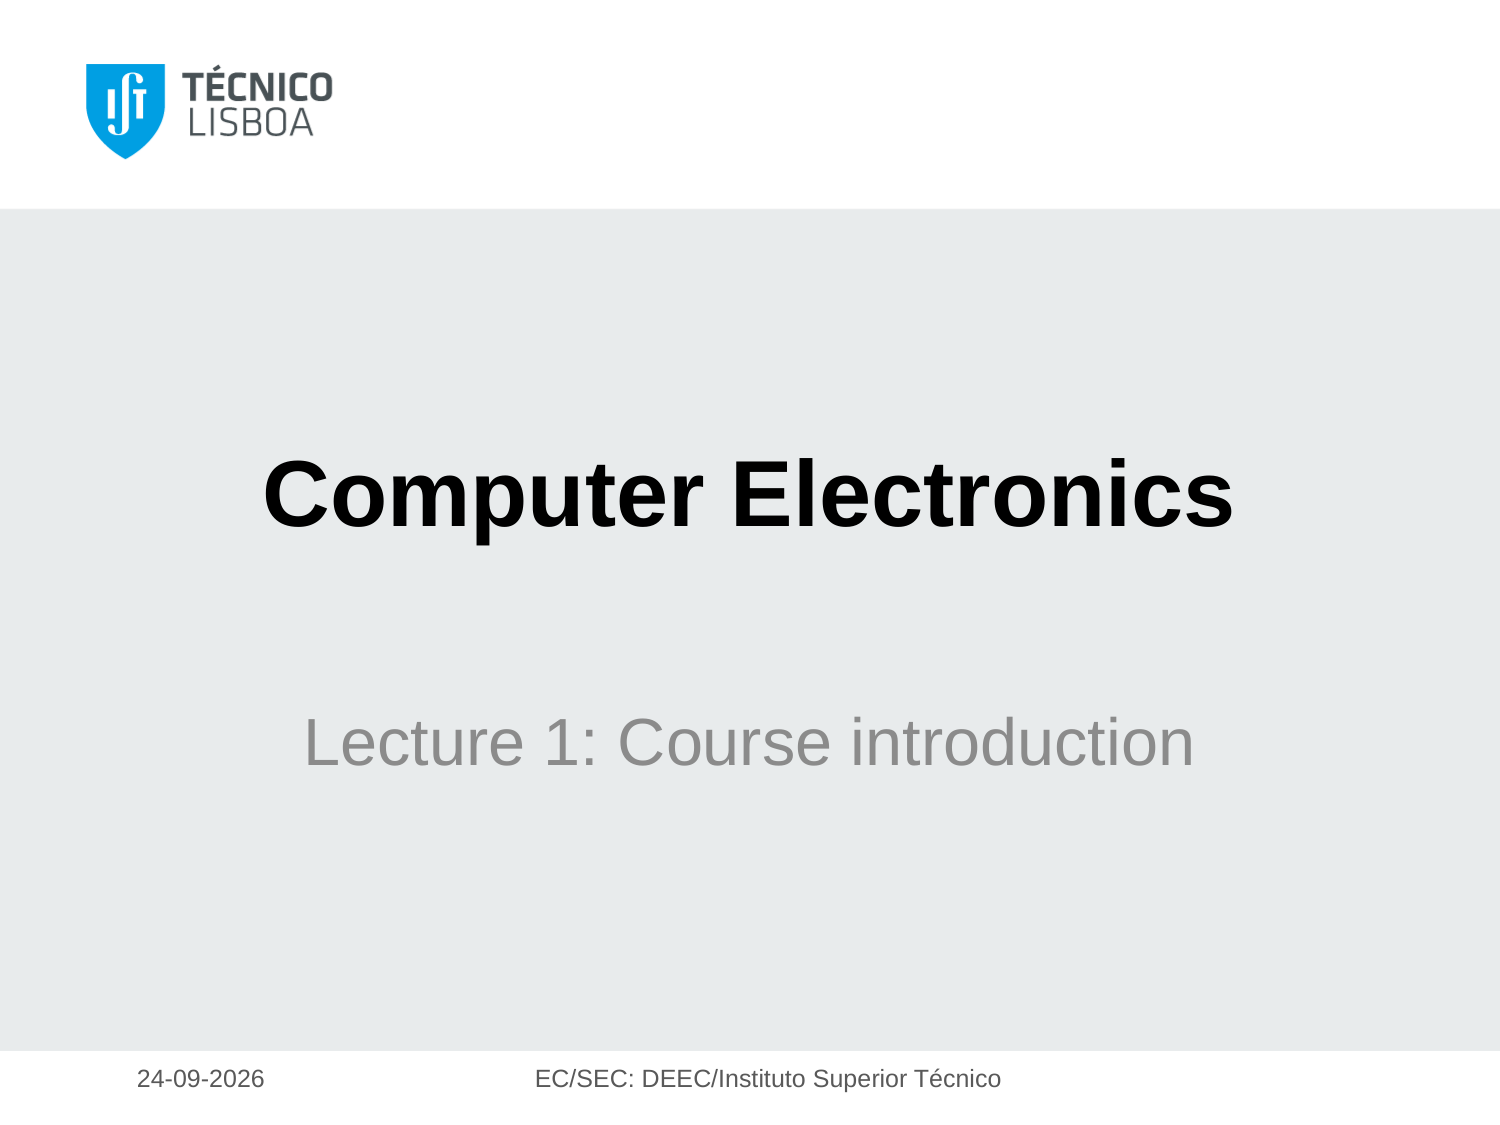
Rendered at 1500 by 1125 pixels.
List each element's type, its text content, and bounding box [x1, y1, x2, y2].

subtitle Lecture 1: Course introduction [121, 691, 1378, 894]
slide_number 22-09-2018 [121, 1052, 425, 1103]
footer EC/SEC: DEEC/Instituto Superior Técnico [512, 1052, 1032, 1103]
title Computer Electronics [121, 322, 1378, 655]
picture [0, 0, 1500, 1125]
